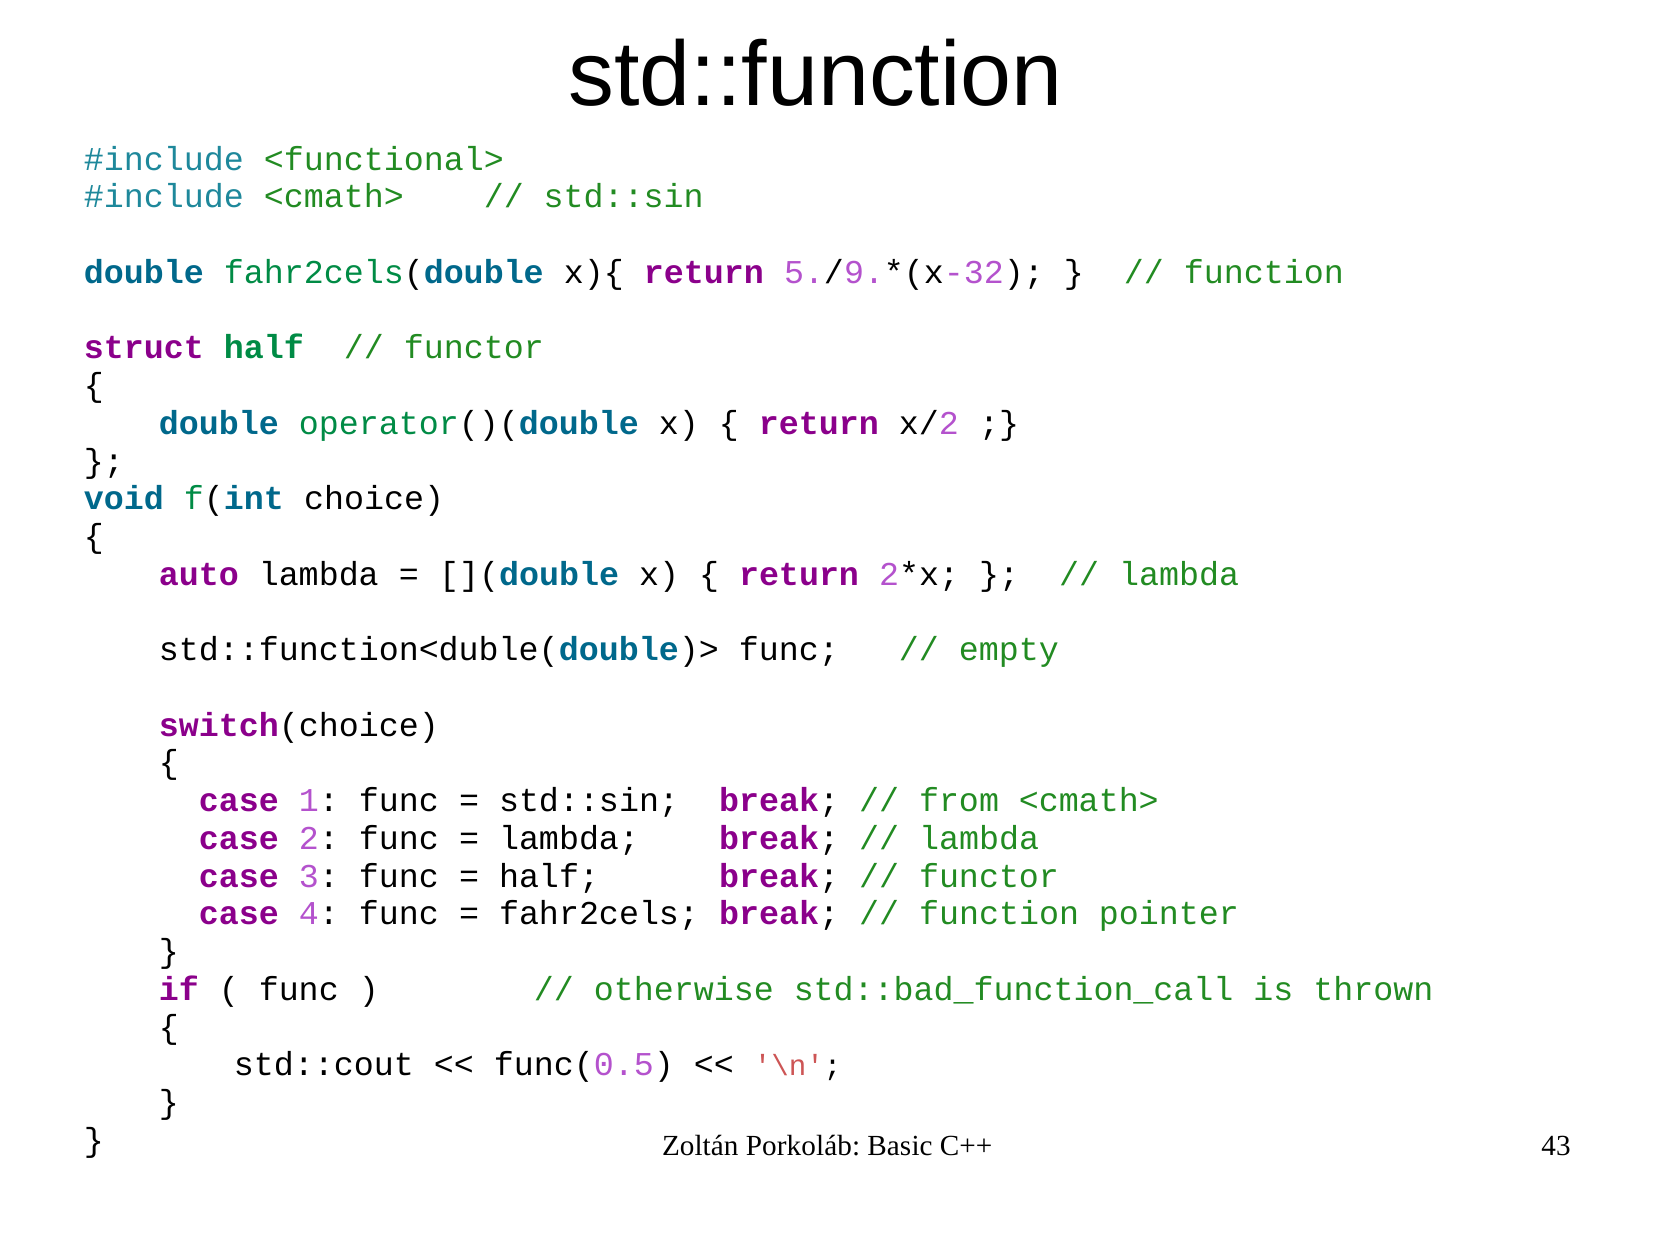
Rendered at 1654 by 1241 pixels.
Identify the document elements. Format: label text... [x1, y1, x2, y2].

text_box #include <functional> #include <cmath> // std::sin double fahr2cels(double x){ return 5./9.*(x-32); } // function struct half // functor { double operator()(double x) { return x/2 ;} }; void f(int choice) { auto lambda = [](double x) { return 2*x; }; // lambda std::function<duble(double)> func; // empty switch(choice) { case 1: func = std::sin; break; // from <cmath> case 2: func = lambda; break; // lambda case 3: func = half; break; // functor case 4: func = fahr2cels; break; // function pointer } if ( func ) // otherwise std::bad_function_call is thrown { std::cout << func(0.5) << '\n'; } } [69, 135, 1654, 1207]
title std::function [71, 0, 1561, 178]
